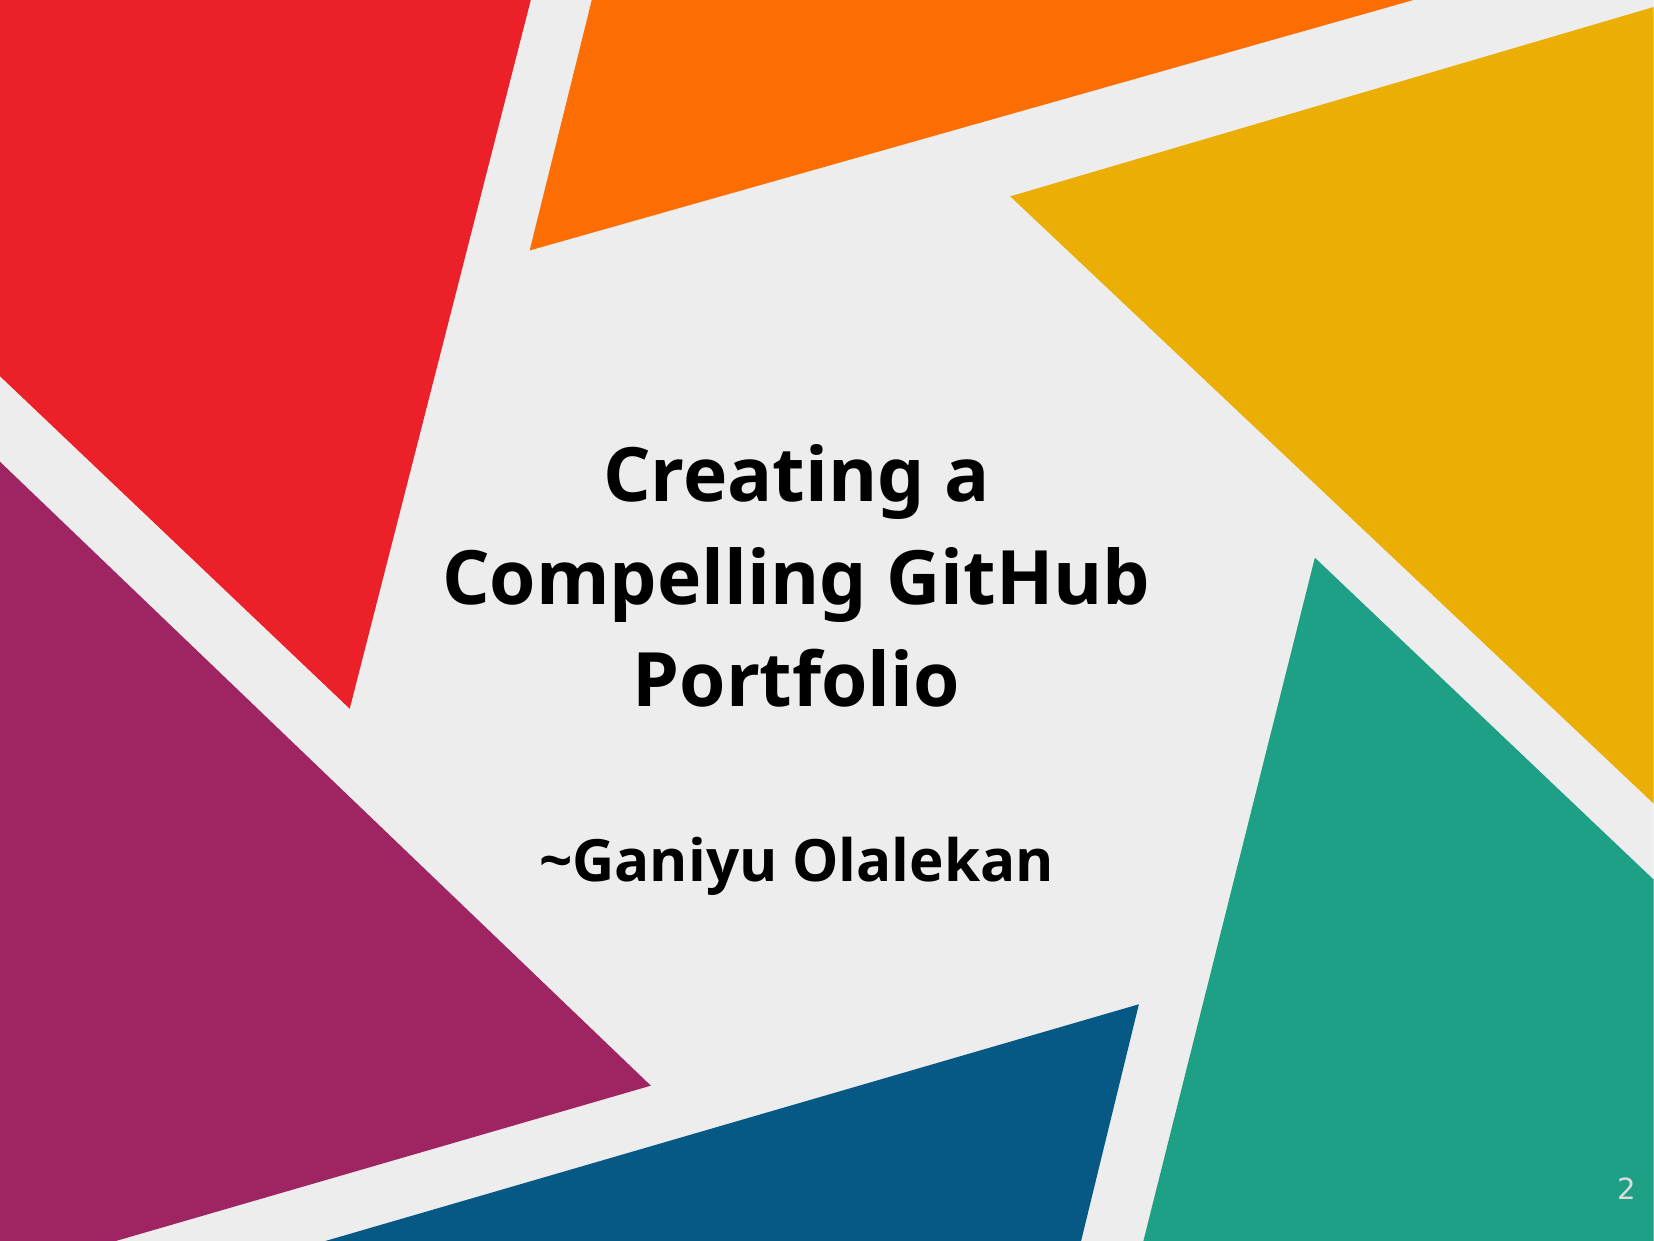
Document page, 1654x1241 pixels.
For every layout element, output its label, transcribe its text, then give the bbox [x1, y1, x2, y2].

subtitle Creating a Compelling GitHub Portfolio ~Ganiyu Olalekan [438, 180, 1156, 1141]
